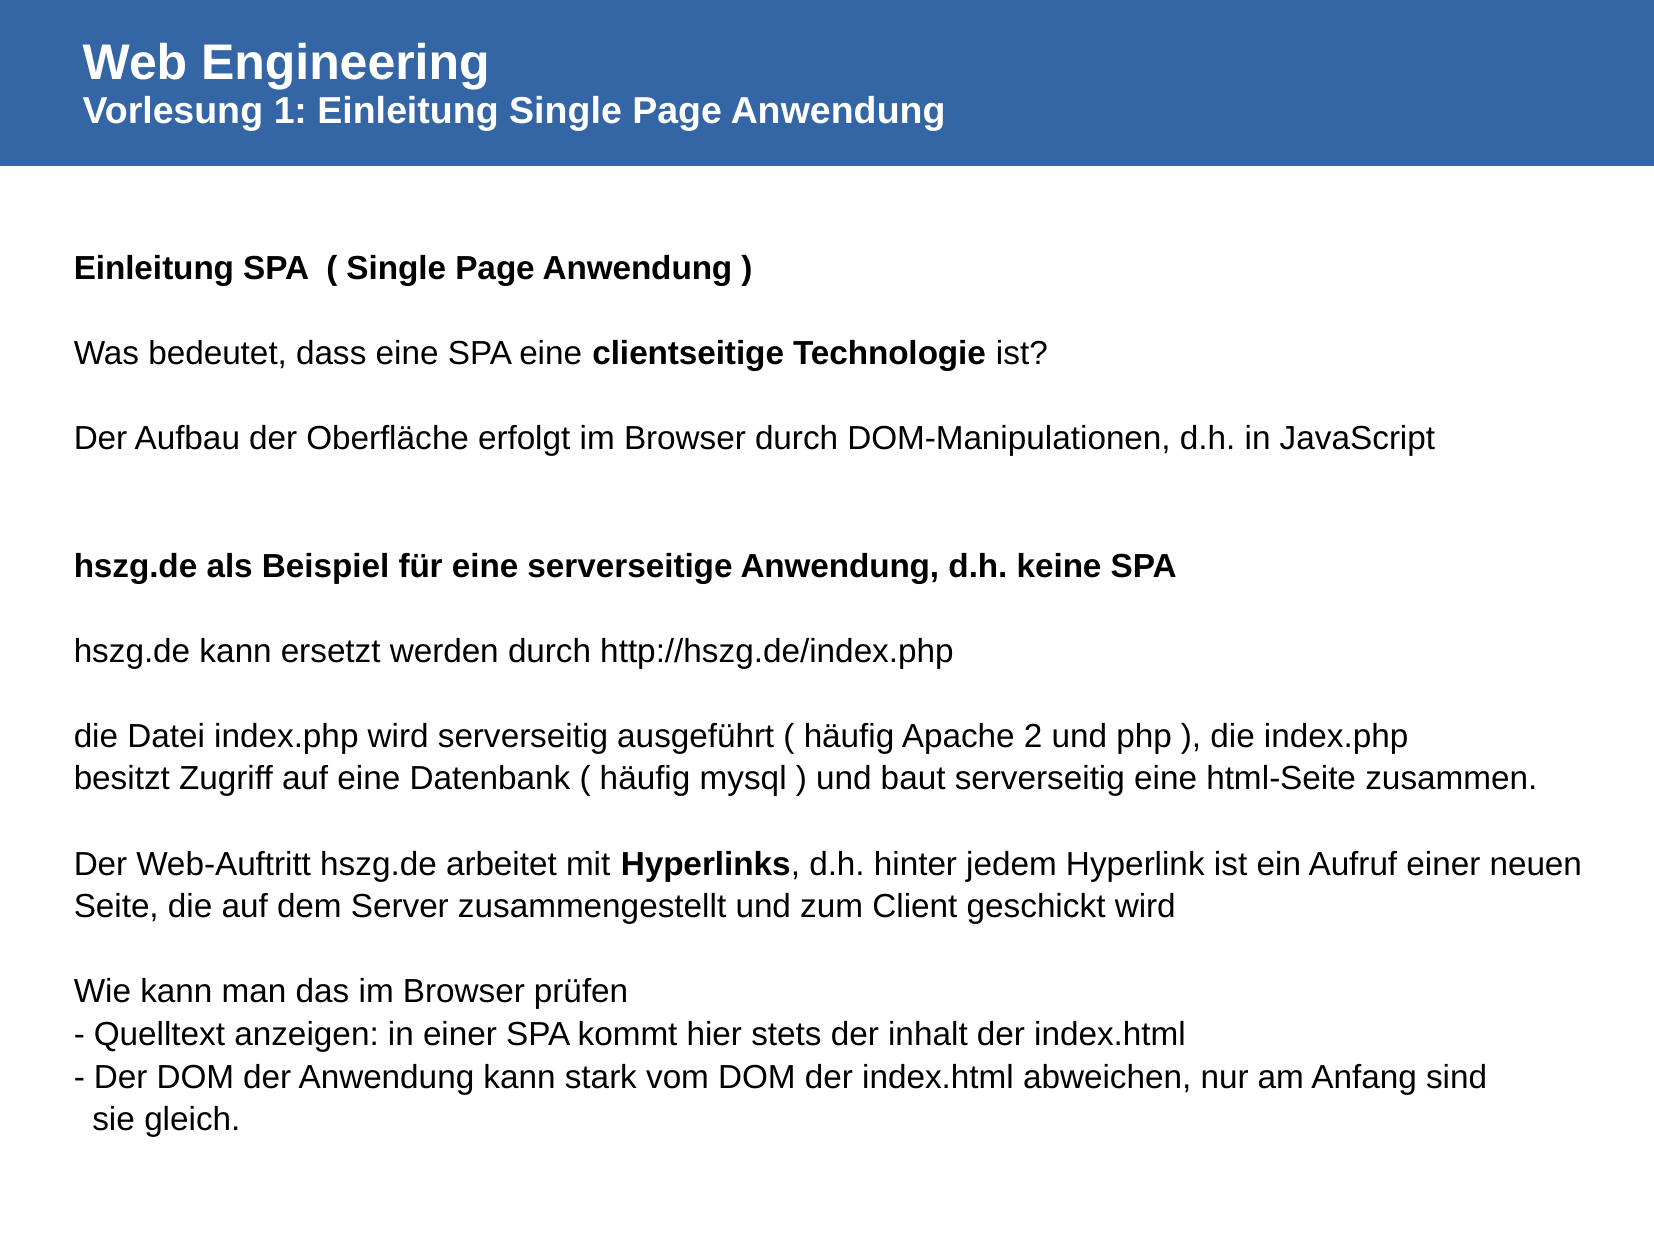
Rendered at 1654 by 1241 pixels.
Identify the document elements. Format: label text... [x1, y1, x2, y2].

title Web Engineering Vorlesung 1: Einleitung Single Page Anwendung [82, 0, 1571, 166]
text_box Einleitung SPA ( Single Page Anwendung ) Was bedeutet, dass eine SPA eine clientseitige Technologie ist? Der Aufbau der Oberfläche erfolgt im Browser durch DOM-Manipulationen, d.h. in JavaScript hszg.de als Beispiel für eine serverseitige Anwendung, d.h. keine SPA hszg.de kann ersetzt werden durch http://hszg.de/index.php die Datei index.php wird serverseitig ausgeführt ( häufig Apache 2 und php ), die index.php besitzt Zugriff auf eine Datenbank ( häufig mysql ) und baut serverseitig eine html-Seite zusammen. Der Web-Auftritt hszg.de arbeitet mit Hyperlinks, d.h. hinter jedem Hyperlink ist ein Aufruf einer neuen Seite, die auf dem Server zusammengestellt und zum Client geschickt wird Wie kann man das im Browser prüfen - Quelltext anzeigen: in einer SPA kommt hier stets der inhalt der index.html - Der DOM der Anwendung kann stark vom DOM der index.html abweichen, nur am Anfang sind sie gleich. [59, 236, 1599, 1241]
